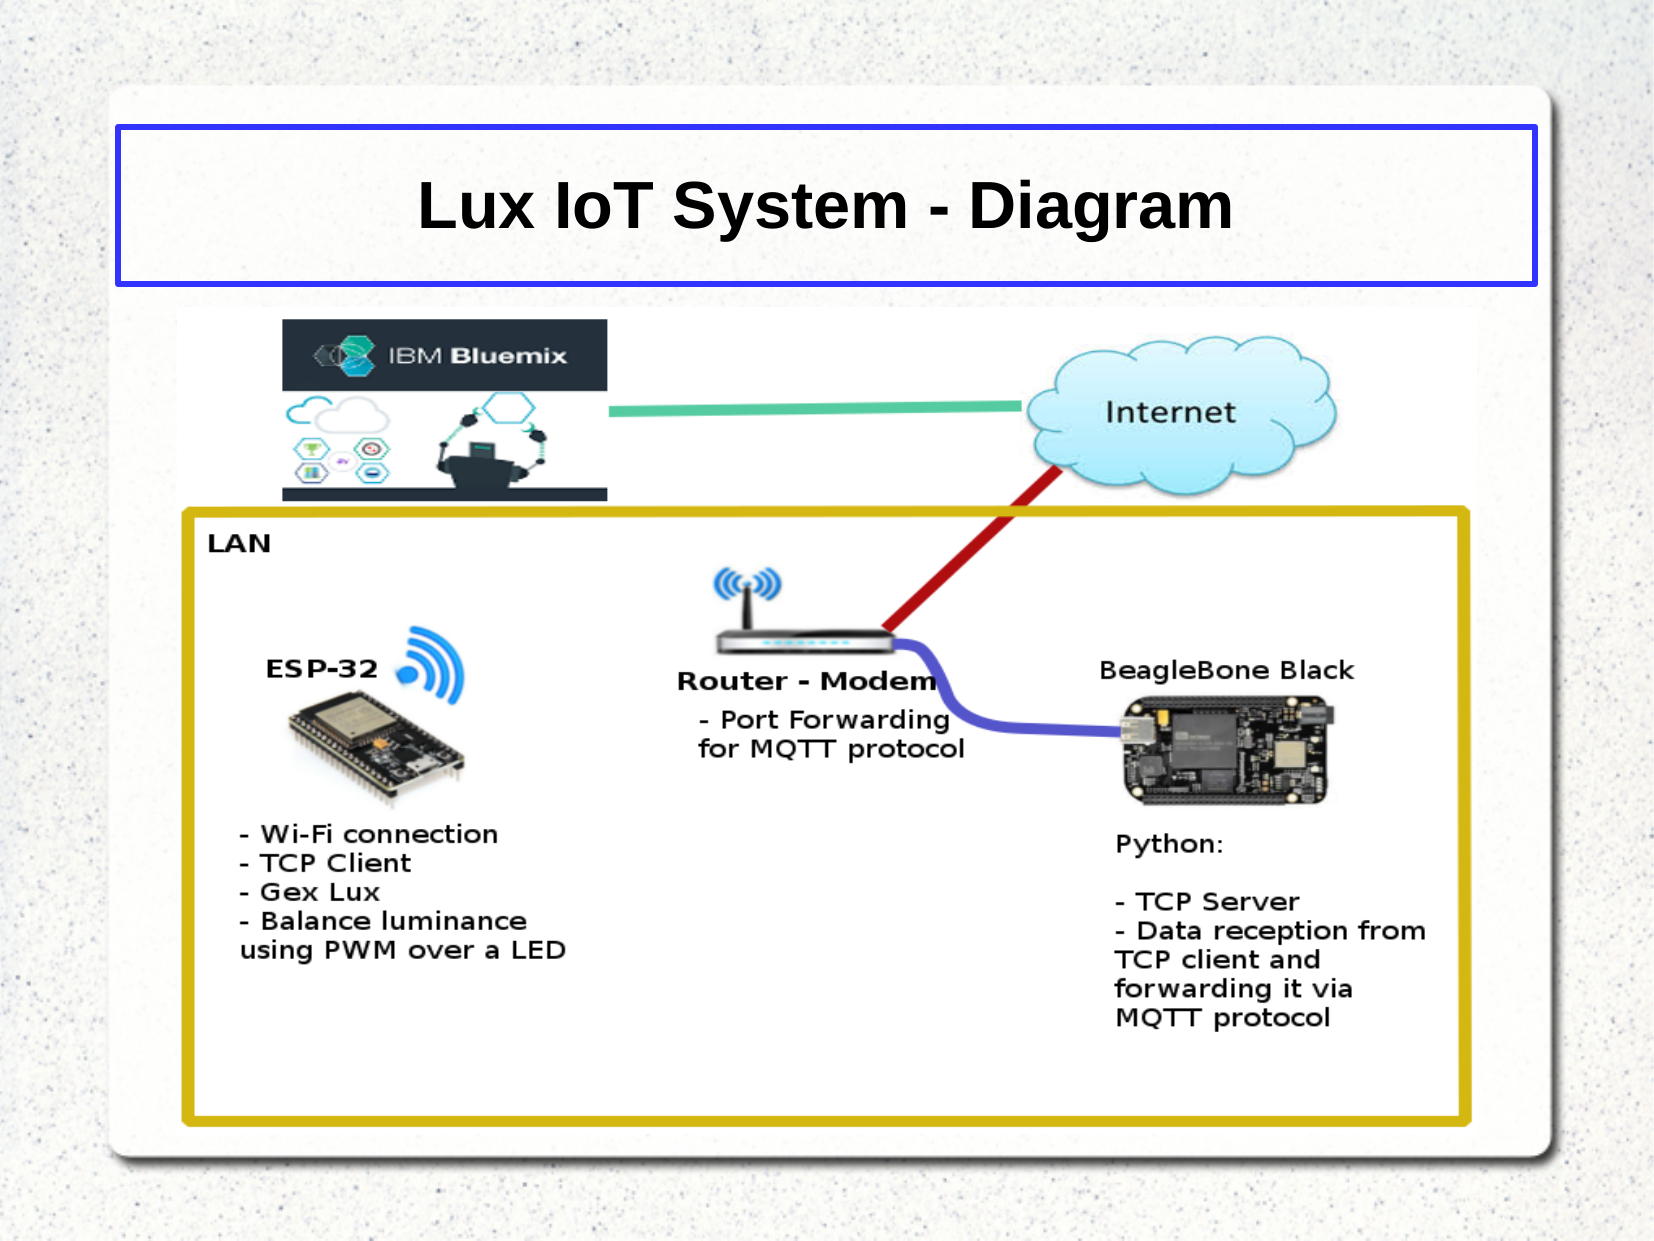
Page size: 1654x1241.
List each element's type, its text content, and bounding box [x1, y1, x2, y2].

picture [0, 0, 1654, 1241]
title Lux IoT System - Diagram [118, 126, 1536, 285]
